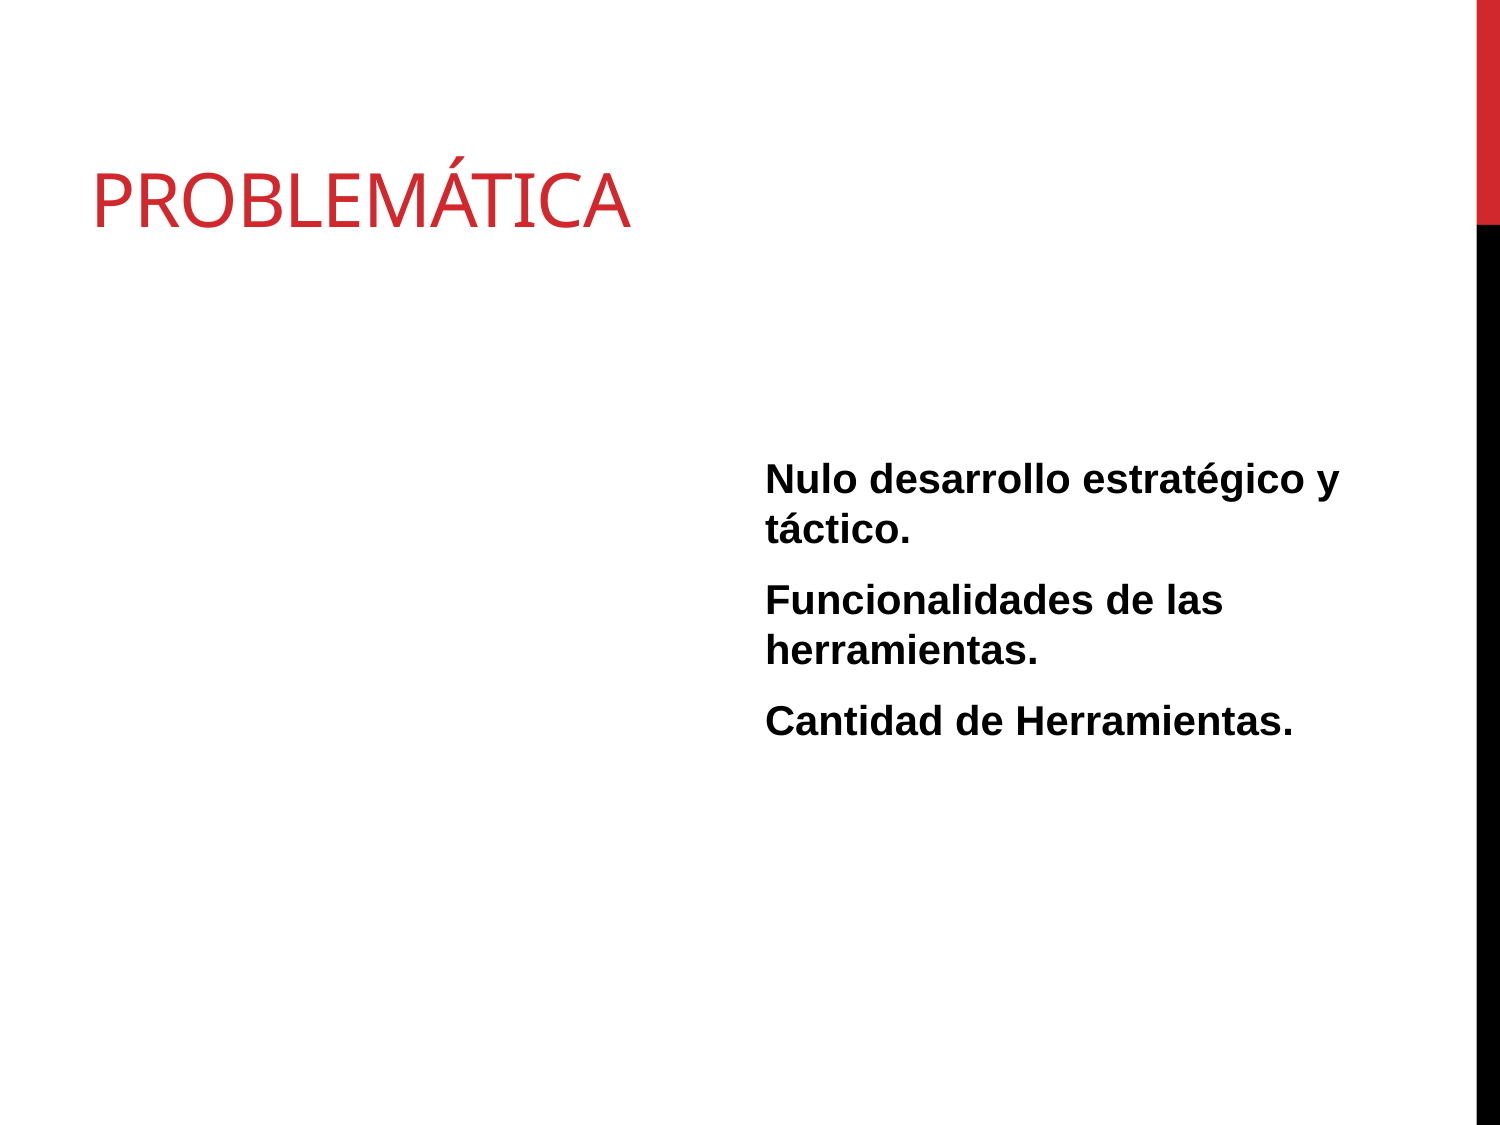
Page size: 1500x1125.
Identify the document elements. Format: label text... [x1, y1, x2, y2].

title Problemática [75, 25, 1025, 250]
list Nulo desarrollo estratégico y táctico. Funcionalidades de las herramientas. Cantidad de Herramientas. [750, 444, 1378, 998]
